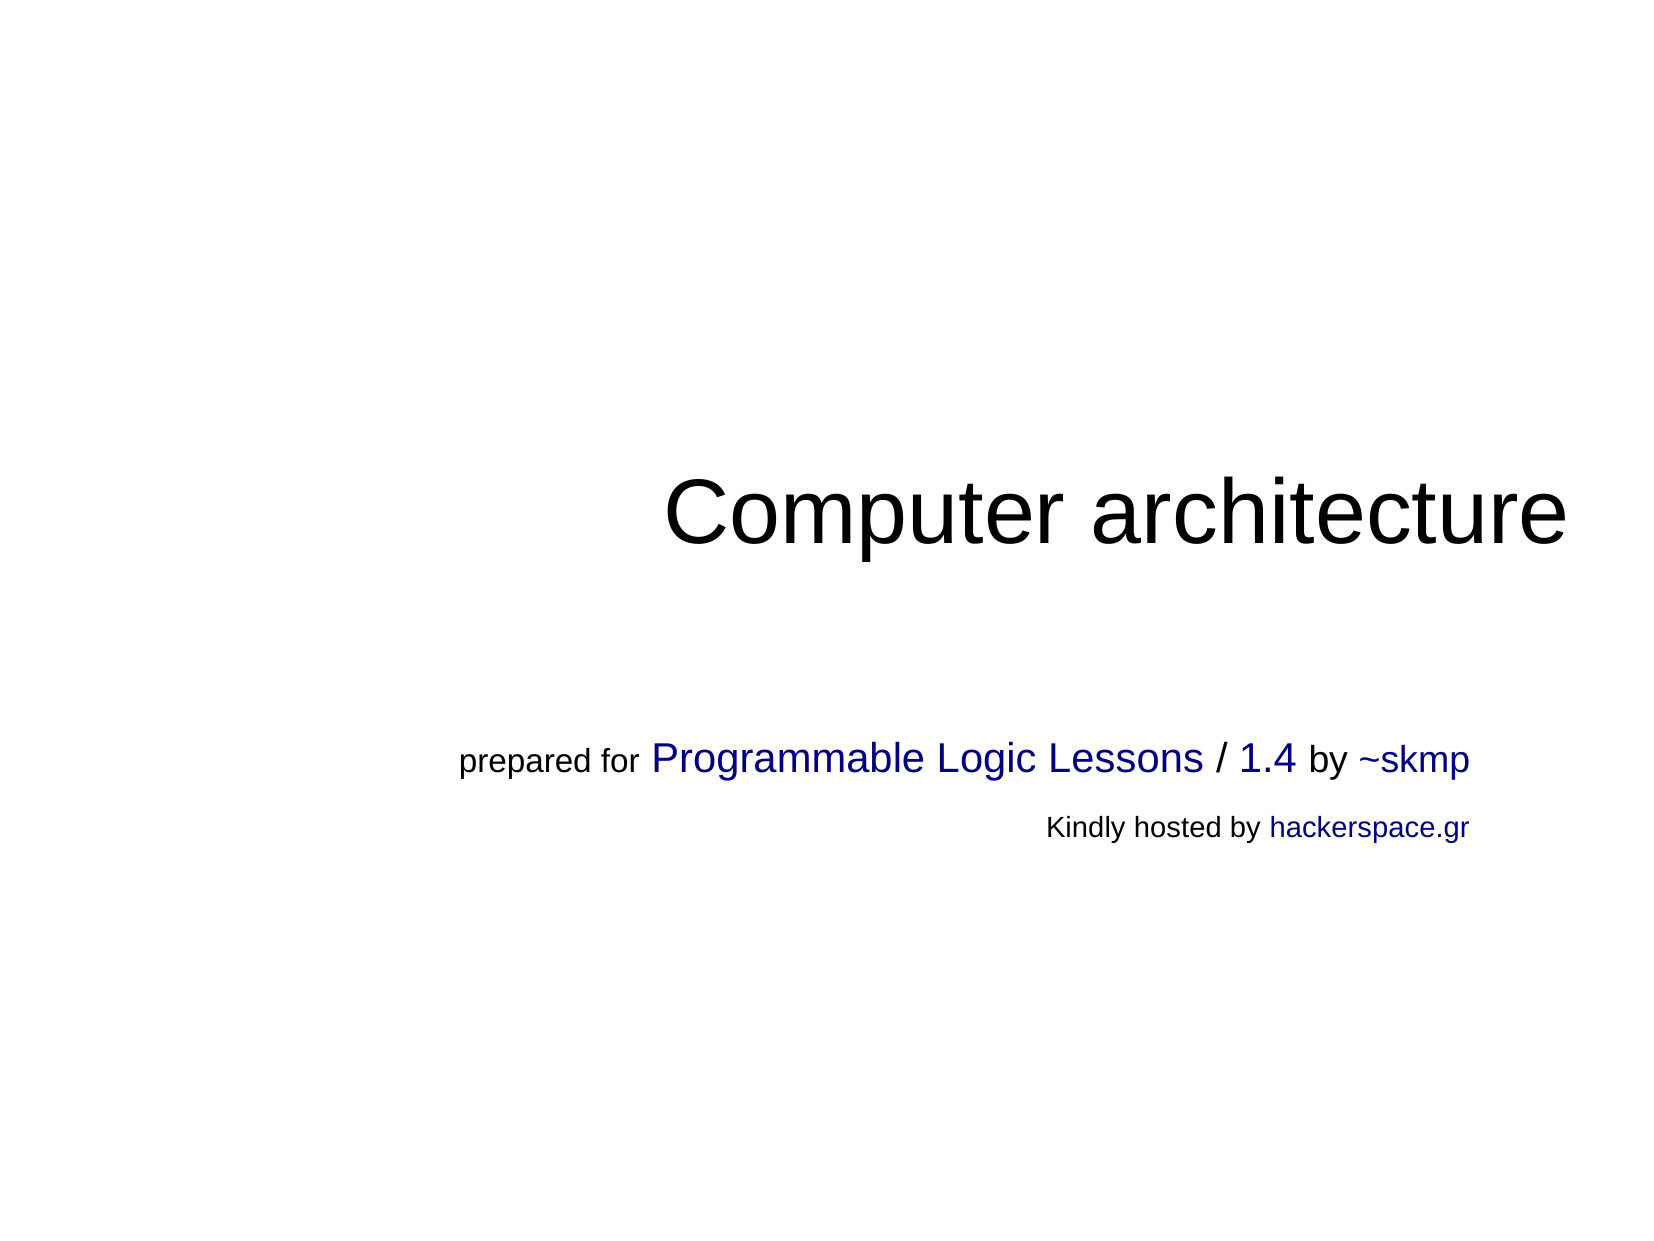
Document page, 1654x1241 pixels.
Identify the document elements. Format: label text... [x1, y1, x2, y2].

title Computer architecture [82, 407, 1571, 616]
list prepared for Programmable Logic Lessons / 1.4 by ~skmp Kindly hosted by hackerspace.gr [0, 735, 1471, 1241]
